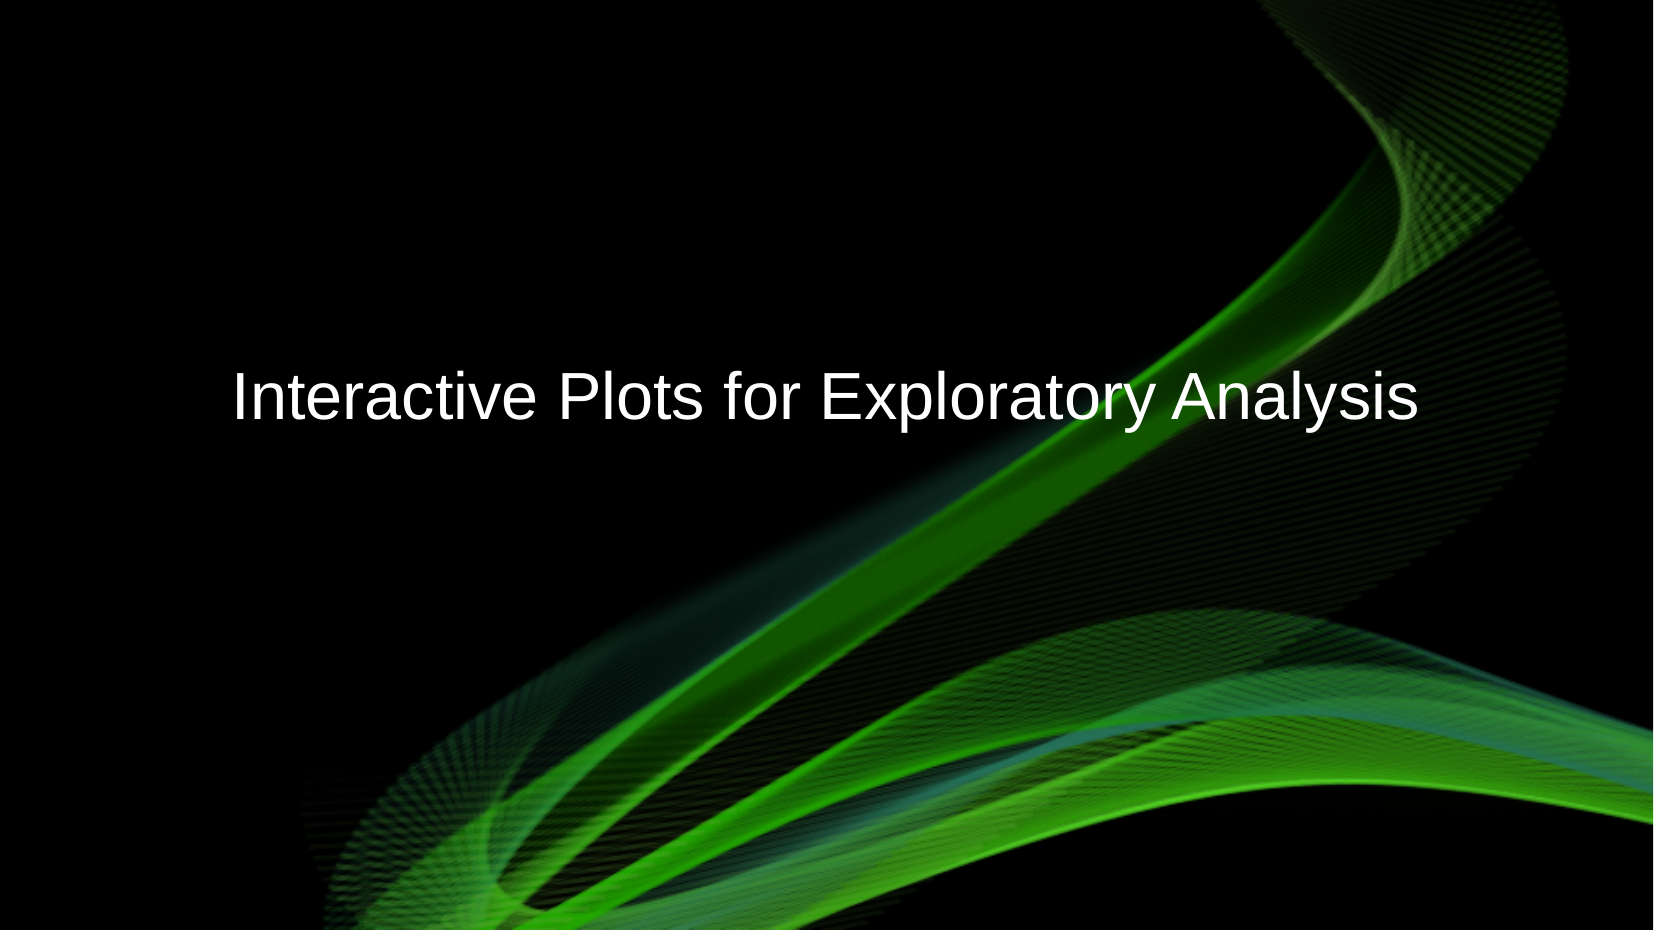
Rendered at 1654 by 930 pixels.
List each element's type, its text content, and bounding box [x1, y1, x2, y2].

subtitle Interactive Plots for Exploratory Analysis [82, 37, 1571, 757]
picture [0, 0, 1654, 930]
